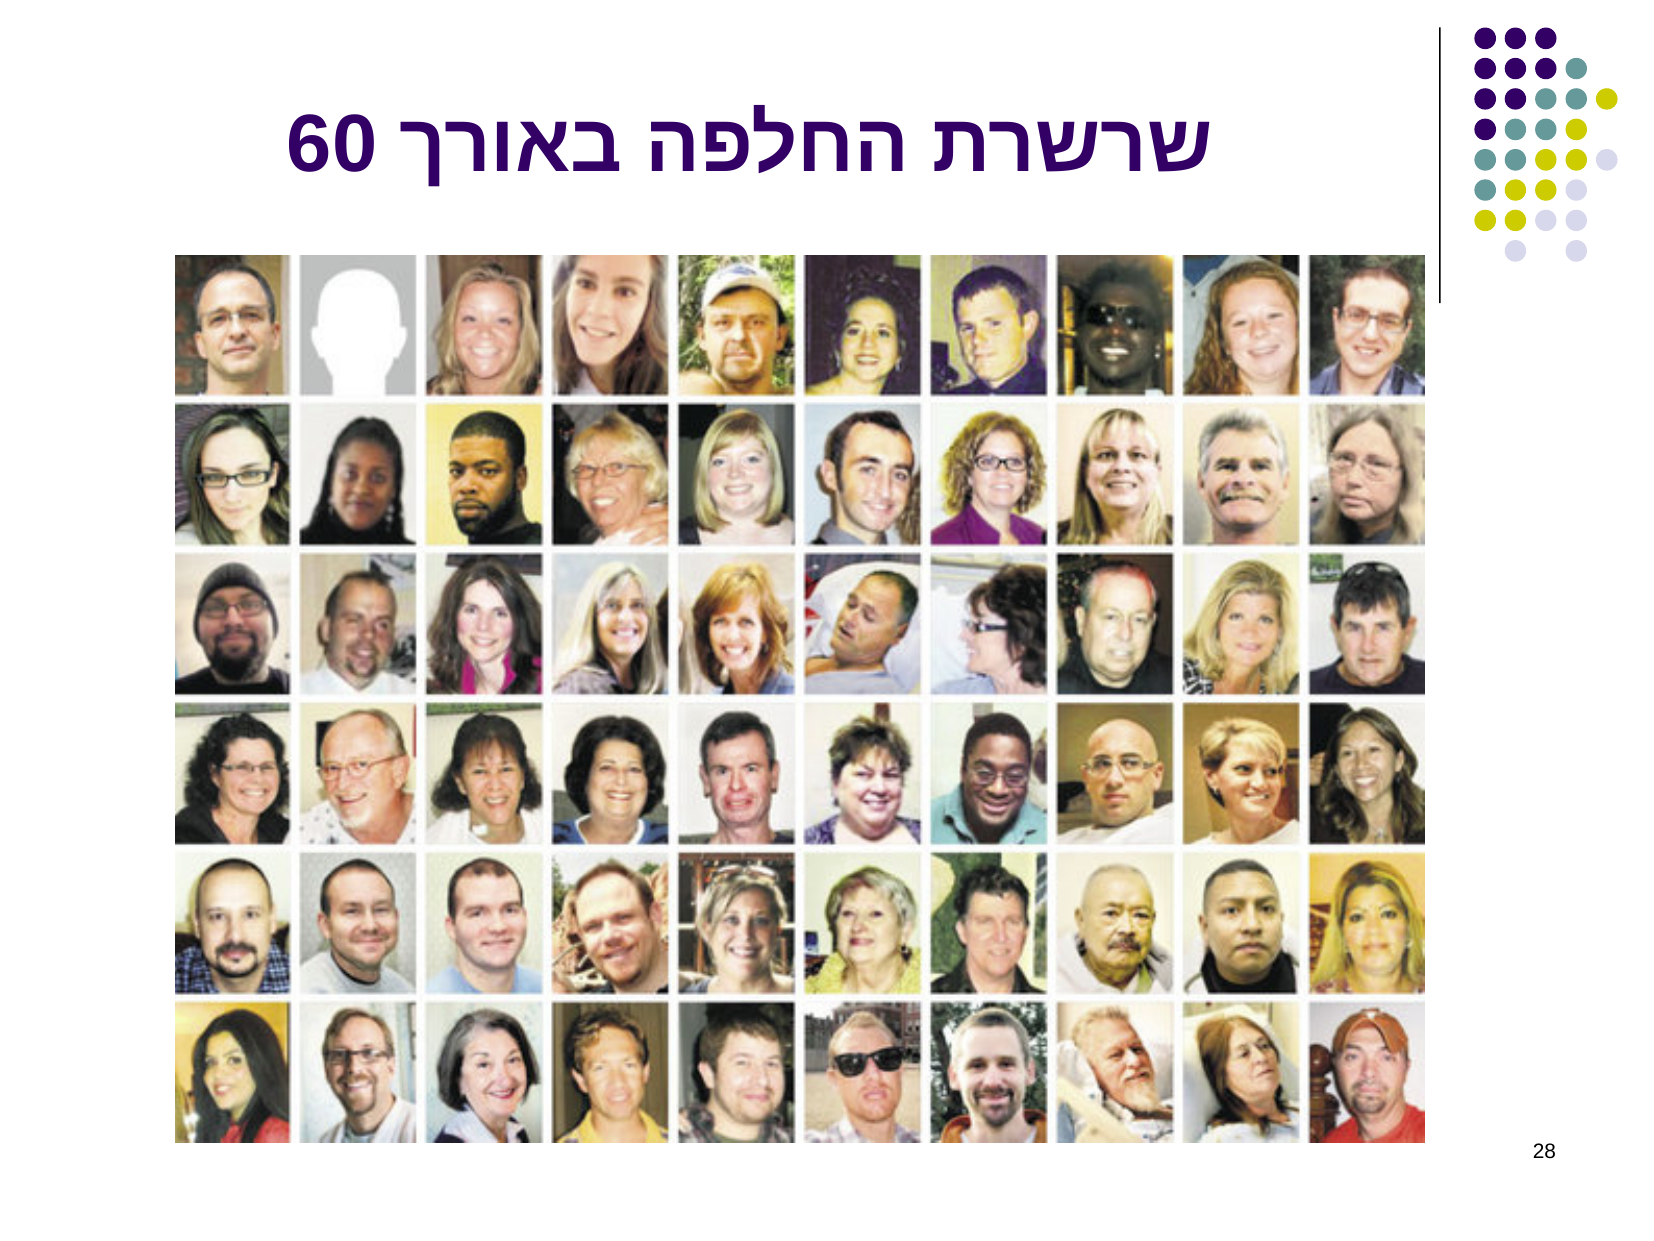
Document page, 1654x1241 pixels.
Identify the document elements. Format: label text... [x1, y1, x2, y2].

title שרשרת החלפה באורך 60 [0, 105, 1531, 196]
picture [175, 255, 1425, 1143]
slide_number <number> [1185, 1129, 1571, 1213]
